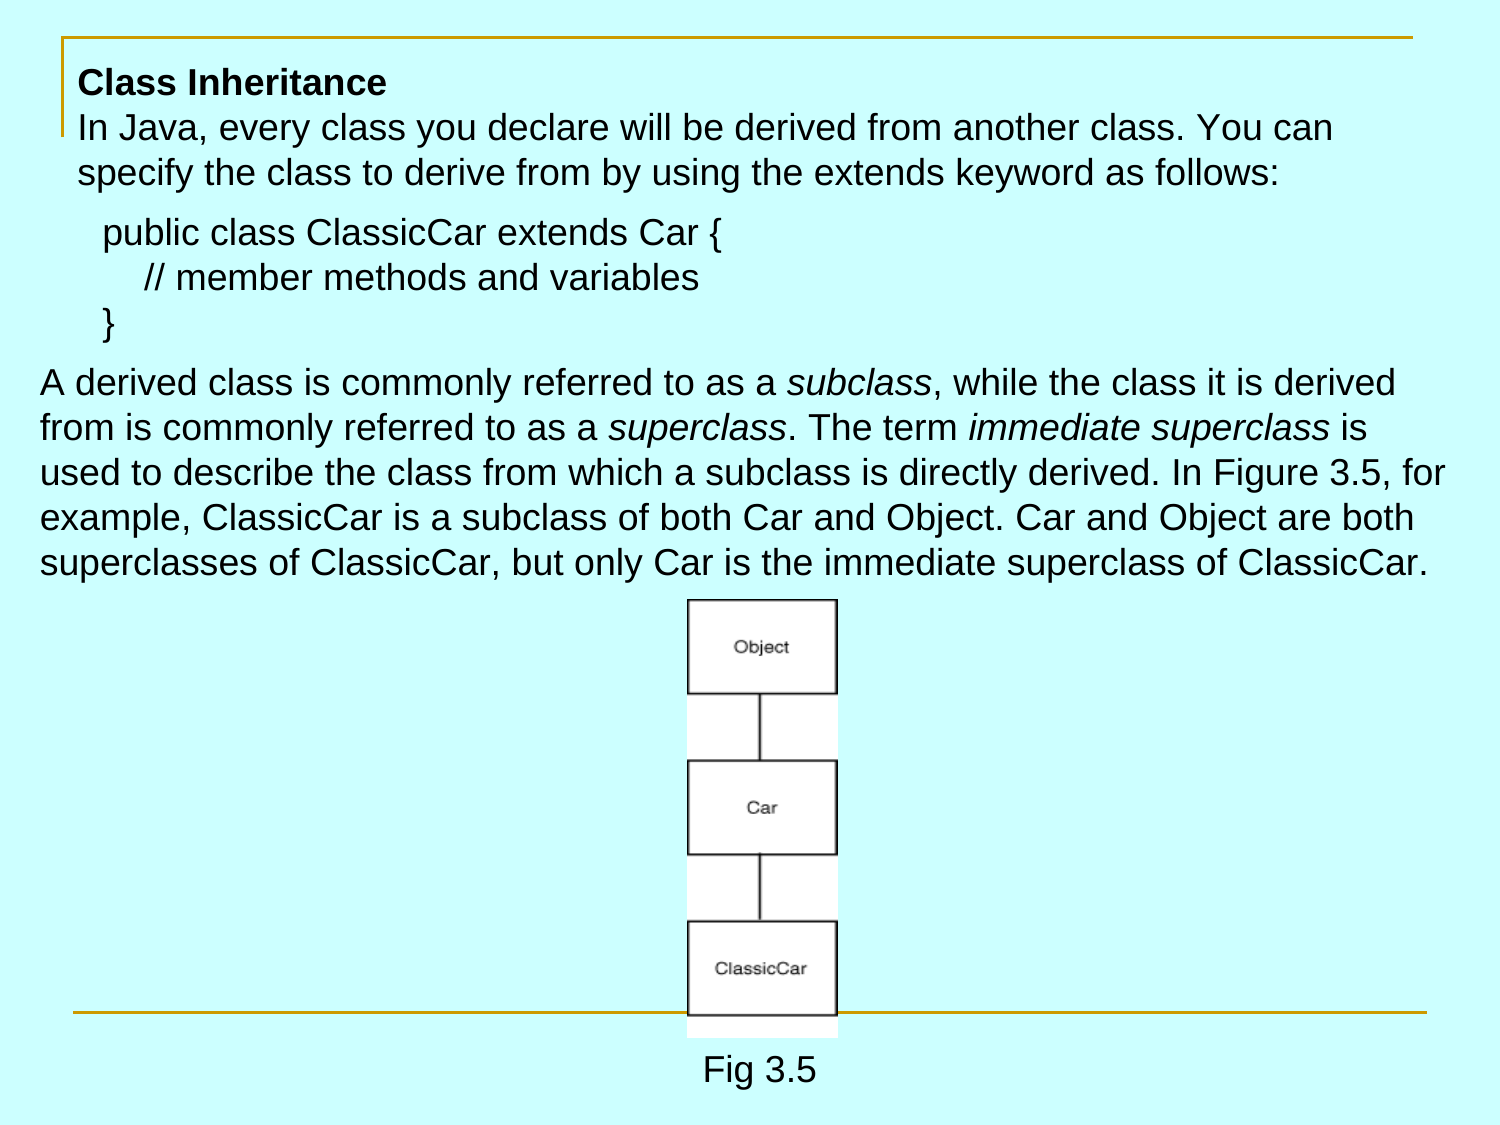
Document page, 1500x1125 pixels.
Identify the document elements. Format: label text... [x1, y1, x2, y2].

picture [687, 599, 838, 1038]
text_box A derived class is commonly referred to as a subclass, while the class it is derived from is commonly referred to as a superclass. The term immediate superclass is used to describe the class from which a subclass is directly derived. In Figure 3.5, for example, ClassicCar is a subclass of both Car and Object. Car and Object are both superclasses of ClassicCar, but only Car is the immediate superclass of ClassicCar. [24, 349, 1463, 591]
text_box public class ClassicCar extends Car { // member methods and variables } [87, 199, 1075, 349]
text_box Fig 3.5 [687, 1037, 832, 1098]
text_box Class Inheritance In Java, every class you declare will be derived from another class. You can specify the class to derive from by using the extends keyword as follows: [62, 49, 1426, 201]
